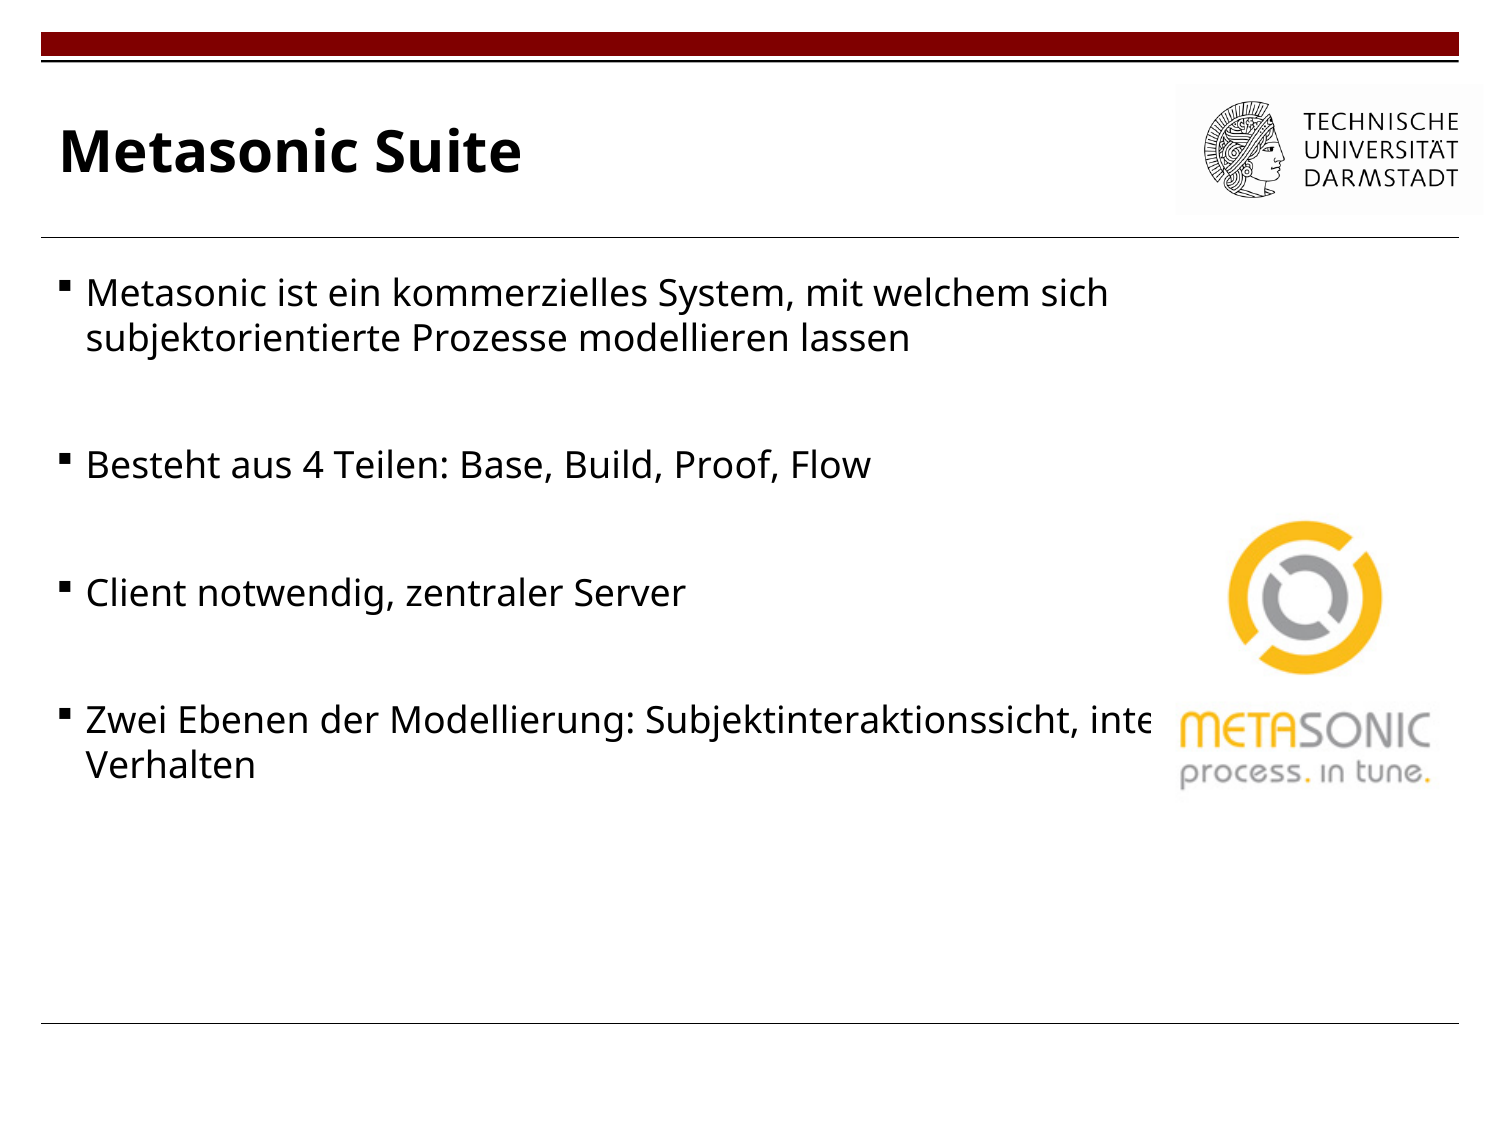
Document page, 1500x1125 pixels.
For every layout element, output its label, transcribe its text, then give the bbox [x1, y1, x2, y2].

title Metasonic Suite [58, 80, 1187, 218]
list Metasonic ist ein kommerzielles System, mit welchem sich subjektorientierte Prozesse modellieren lassen Besteht aus 4 Teilen: Base, Build, Proof, Flow Client notwendig, zentraler Server Zwei Ebenen der Modellierung: Subjektinteraktionssicht, internes Verhalten [41, 261, 1329, 1000]
picture [1151, 501, 1460, 810]
picture [1187, 84, 1484, 215]
